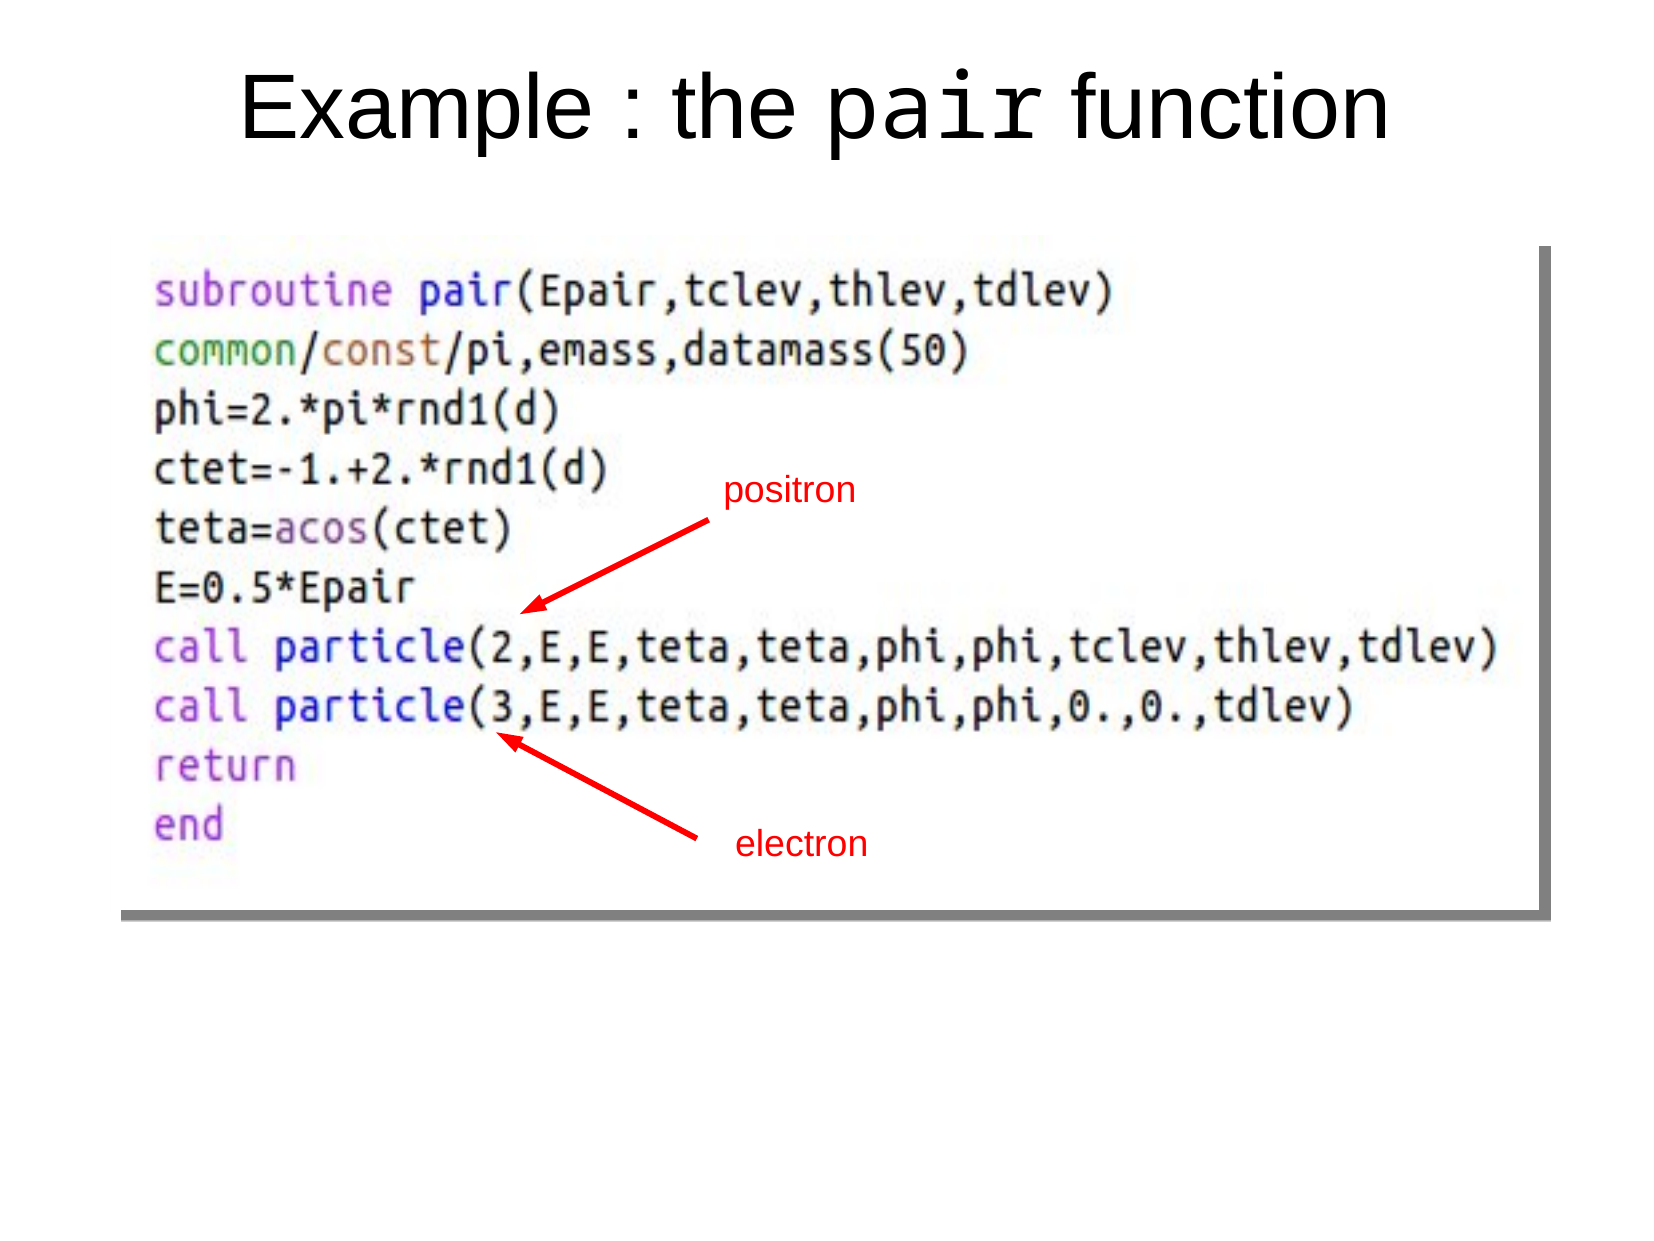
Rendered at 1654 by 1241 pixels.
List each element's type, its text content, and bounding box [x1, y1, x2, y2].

text_box electron [720, 814, 884, 896]
title Example : the pair function [70, 0, 1560, 208]
text_box positron [708, 460, 872, 518]
picture [109, 235, 1539, 910]
